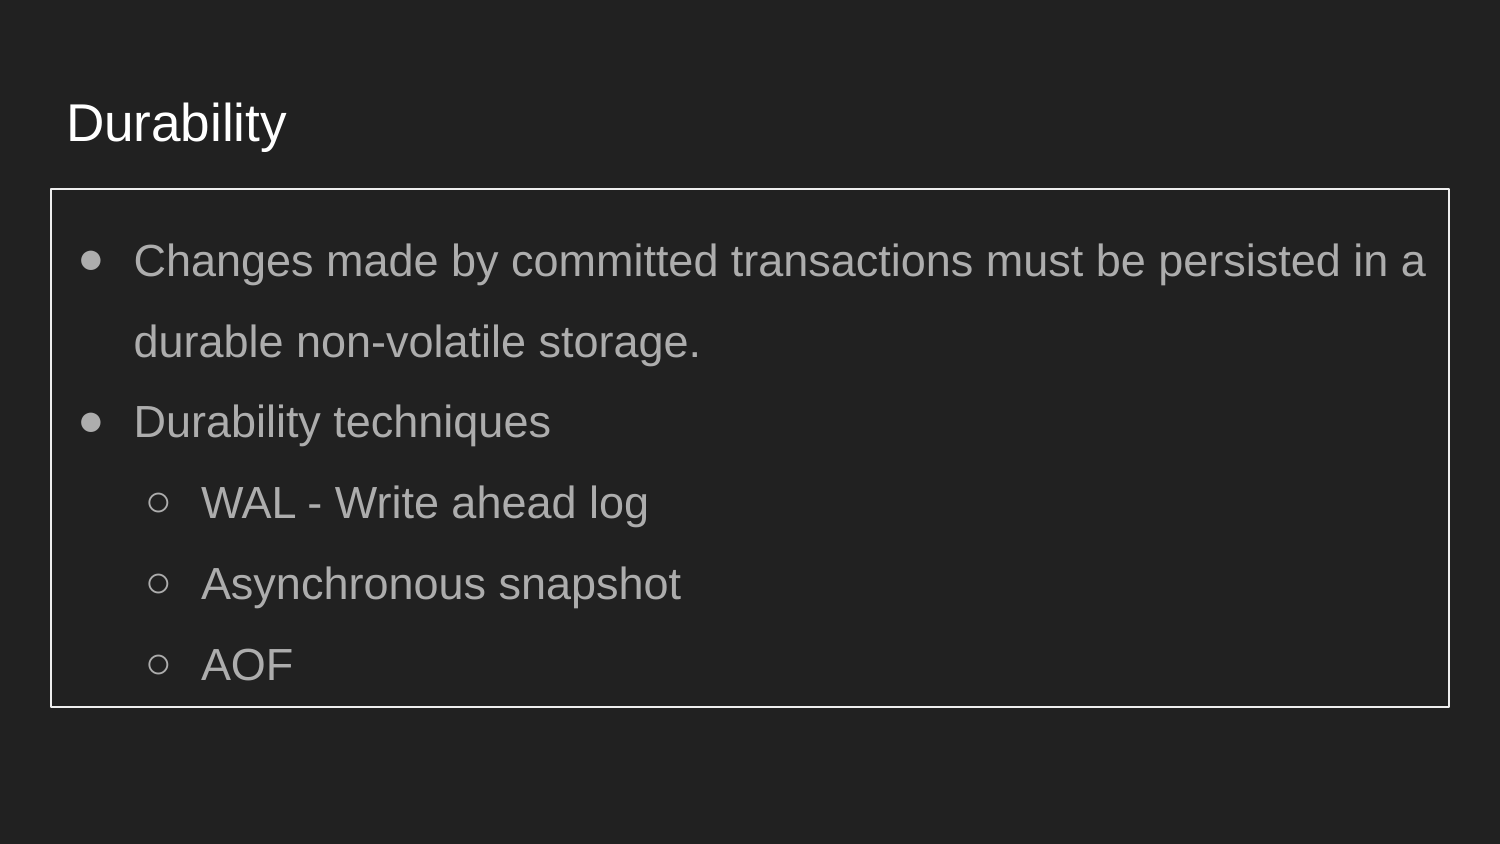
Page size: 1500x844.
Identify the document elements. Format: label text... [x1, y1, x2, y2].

title Durability [51, 72, 1449, 167]
list Changes made by committed transactions must be persisted in a durable non-volatile storage. Durability techniques WAL - Write ahead log Asynchronous snapshot AOF [51, 189, 1449, 708]
